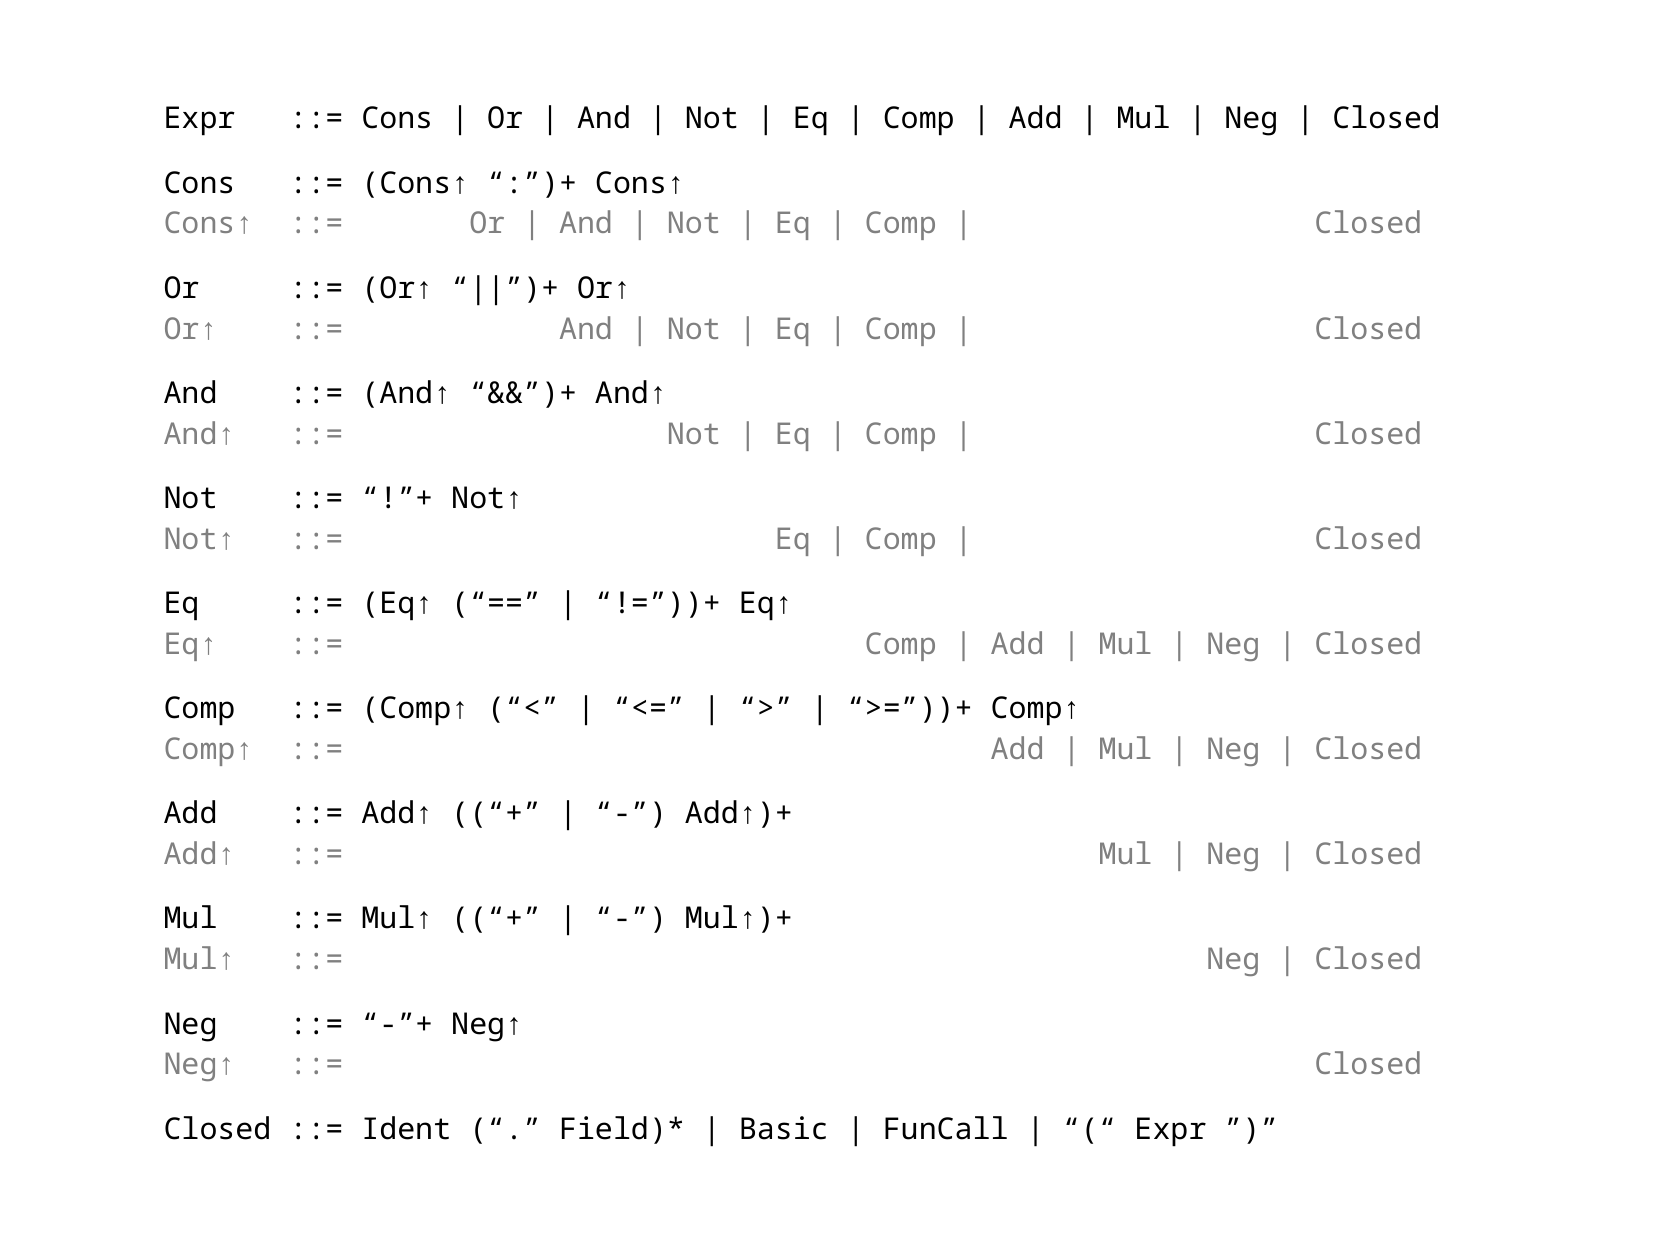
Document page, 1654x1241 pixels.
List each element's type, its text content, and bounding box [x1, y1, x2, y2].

list Expr ::= Cons | Or | And | Not | Eq | Comp | Add | Mul | Neg | Closed Cons ::= (Cons↑ “:”)+ Cons↑ Cons↑ ::= Or | And | Not | Eq | Comp | Closed Or ::= (Or↑ “||”)+ Or↑ Or↑ ::= And | Not | Eq | Comp | Closed And ::= (And↑ “&&”)+ And↑ And↑ ::= Not | Eq | Comp | Closed Not ::= “!”+ Not↑ Not↑ ::= Eq | Comp | Closed Eq ::= (Eq↑ (“==” | “!=”))+ Eq↑ Eq↑ ::= Comp | Add | Mul | Neg | Closed Comp ::= (Comp↑ (“<” | “<=” | “>” | “>=”))+ Comp↑ Comp↑ ::= Add | Mul | Neg | Closed Add ::= Add↑ ((“+” | “-”) Add↑)+ Add↑ ::= Mul | Neg | Closed Mul ::= Mul↑ ((“+” | “-”) Mul↑)+ Mul↑ ::= Neg | Closed Neg ::= “-”+ Neg↑ Neg↑ ::= Closed Closed ::= Ident (“.” Field)* | Basic | FunCall | “(“ Expr ”)” [163, 96, 1542, 1168]
